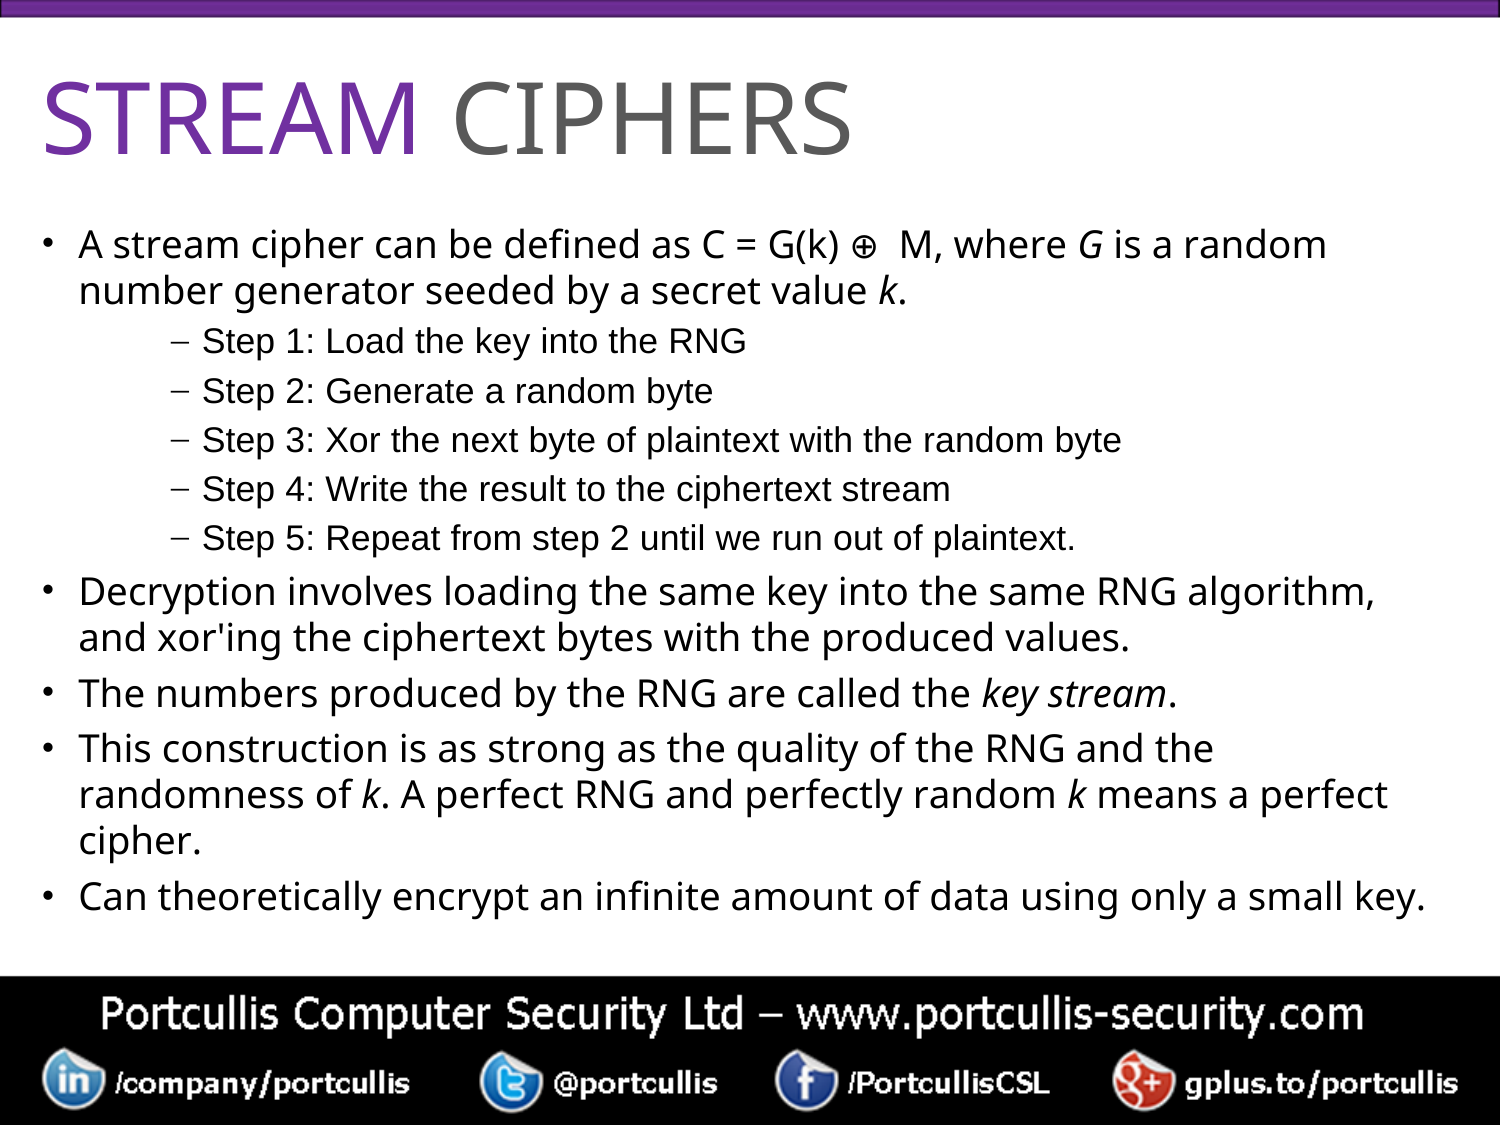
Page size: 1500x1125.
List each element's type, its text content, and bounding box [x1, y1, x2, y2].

picture [0, 0, 1500, 1125]
title STREAM CIPHERS [41, 42, 1434, 202]
list A stream cipher can be defined as C = G(k) ⊕ M, where G is a random number generator seeded by a secret value k. Step 1: Load the key into the RNG Step 2: Generate a random byte Step 3: Xor the next byte of plaintext with the random byte Step 4: Write the result to the ciphertext stream Step 5: Repeat from step 2 until we run out of plaintext. Decryption involves loading the same key into the same RNG algorithm, and xor'ing the ciphertext bytes with the produced values. The numbers produced by the RNG are called the key stream. This construction is as strong as the quality of the RNG and the randomness of k. A perfect RNG and perfectly random k means a perfect cipher. Can theoretically encrypt an infinite amount of data using only a small key. [41, 219, 1428, 965]
